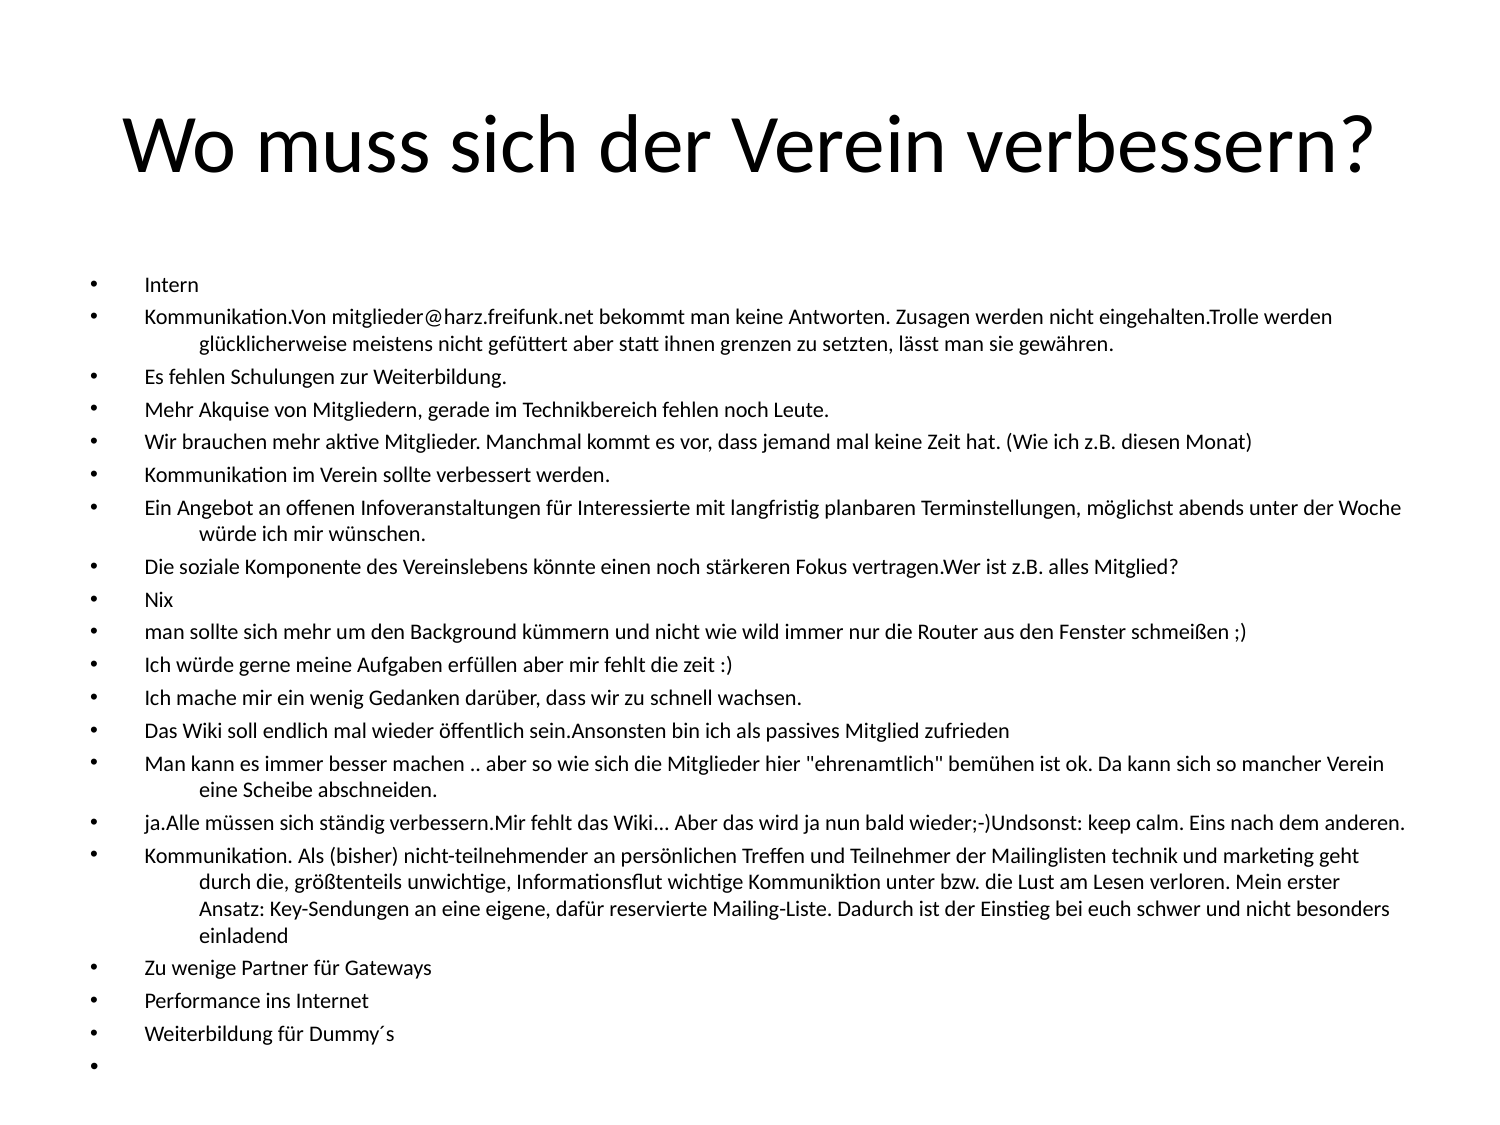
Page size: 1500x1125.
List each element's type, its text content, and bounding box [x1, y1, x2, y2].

title Wo muss sich der Verein verbessern? [75, 45, 1426, 233]
list Intern Kommunikation.Von mitglieder@harz.freifunk.net bekommt man keine Antworten. Zusagen werden nicht eingehalten.Trolle werden glücklicherweise meistens nicht gefüttert aber statt ihnen grenzen zu setzten, lässt man sie gewähren. Es fehlen Schulungen zur Weiterbildung. Mehr Akquise von Mitgliedern, gerade im Technikbereich fehlen noch Leute. Wir brauchen mehr aktive Mitglieder. Manchmal kommt es vor, dass jemand mal keine Zeit hat. (Wie ich z.B. diesen Monat) Kommunikation im Verein sollte verbessert werden. Ein Angebot an offenen Infoveranstaltungen für Interessierte mit langfristig planbaren Terminstellungen, möglichst abends unter der Woche würde ich mir wünschen. Die soziale Komponente des Vereinslebens könnte einen noch stärkeren Fokus vertragen.Wer ist z.B. alles Mitglied? Nix man sollte sich mehr um den Background kümmern und nicht wie wild immer nur die Router aus den Fenster schmeißen ;) Ich würde gerne meine Aufgaben erfüllen aber mir fehlt die zeit :) Ich mache mir ein wenig Gedanken darüber, dass wir zu schnell wachsen. Das Wiki soll endlich mal wieder öffentlich sein.Ansonsten bin ich als passives Mitglied zufrieden Man kann es immer besser machen .. aber so wie sich die Mitglieder hier "ehrenamtlich" bemühen ist ok. Da kann sich so mancher Verein eine Scheibe abschneiden. ja.Alle müssen sich ständig verbessern.Mir fehlt das Wiki... Aber das wird ja nun bald wieder;-)Undsonst: keep calm. Eins nach dem anderen. Kommunikation. Als (bisher) nicht-teilnehmender an persönlichen Treffen und Teilnehmer der Mailinglisten technik und marketing geht durch die, größtenteils unwichtige, Informationsflut wichtige Kommuniktion unter bzw. die Lust am Lesen verloren. Mein erster Ansatz: Key-Sendungen an eine eigene, dafür reservierte Mailing-Liste. Dadurch ist der Einstieg bei euch schwer und nicht besonders einladend Zu wenige Partner für Gateways Performance ins Internet Weiterbildung für Dummy´s [75, 262, 1426, 1083]
